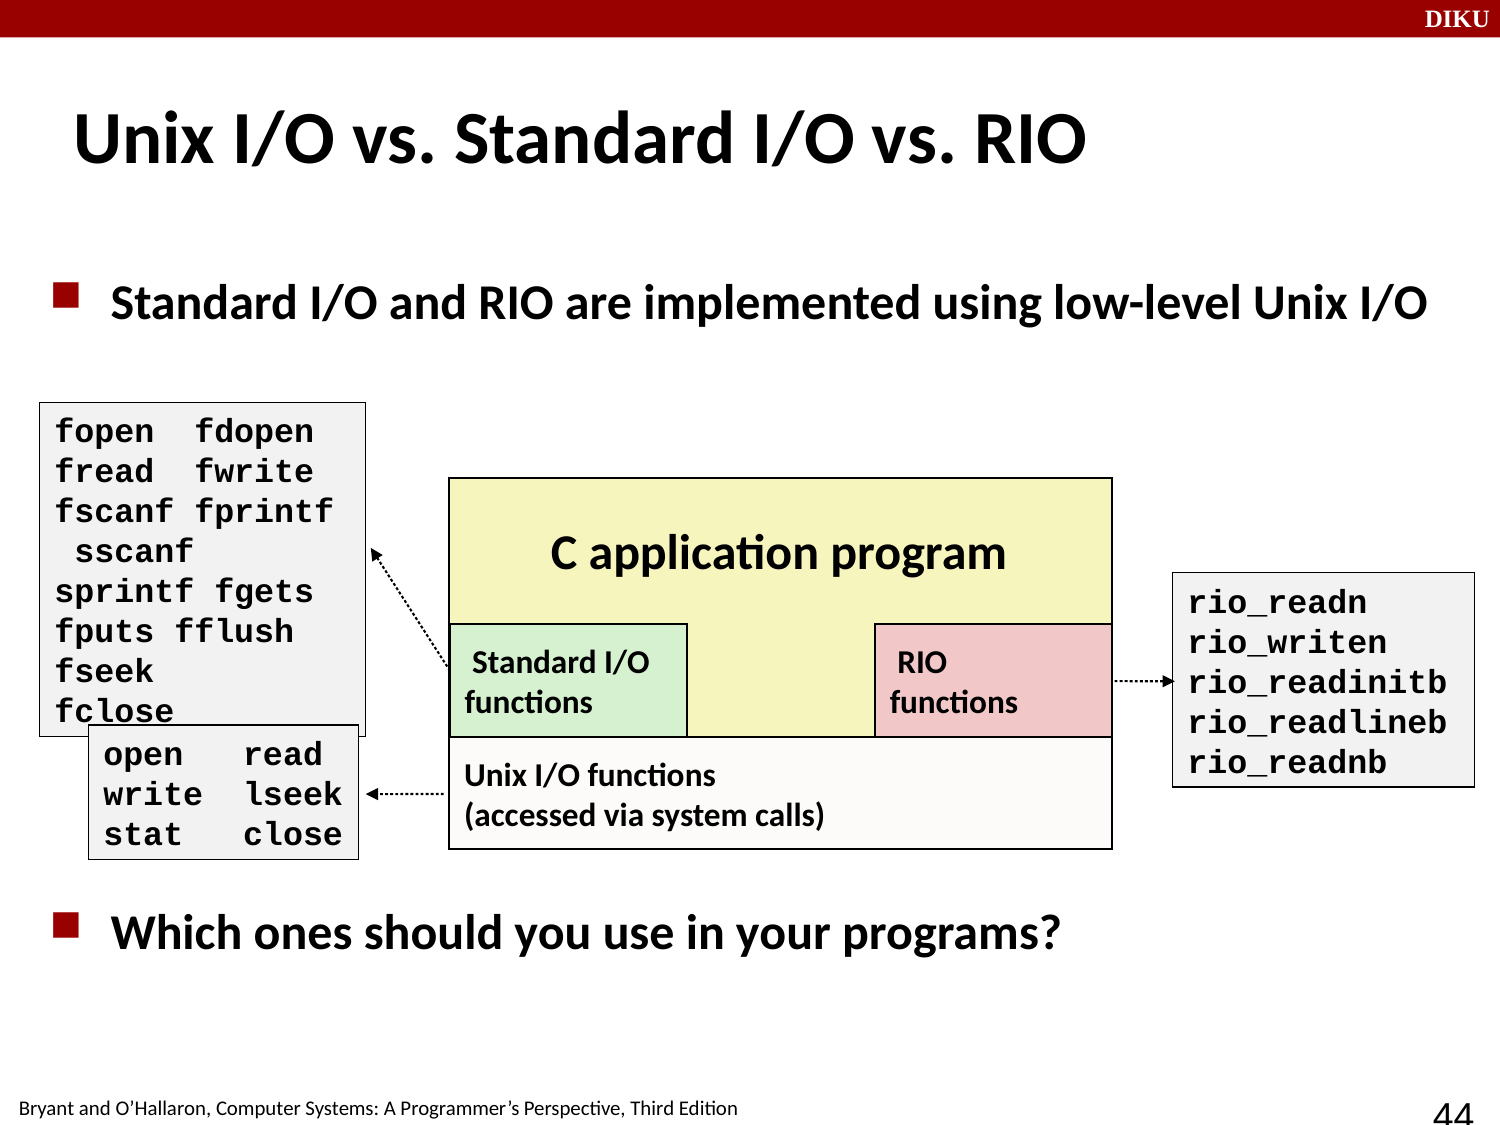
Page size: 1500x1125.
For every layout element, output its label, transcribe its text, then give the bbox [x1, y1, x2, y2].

text_box Standard I/O and RIO are implemented using low-level Unix I/O Which ones should you use in your programs? [39, 262, 1475, 1063]
text_box rio_readn rio_writen rio_readinitb rio_readlineb rio_readnb [1172, 572, 1475, 788]
text_box Unix I/O functions (accessed via system calls) [449, 736, 1113, 850]
text_box C application program [536, 512, 1023, 588]
text_box open read write lseek stat close [88, 725, 359, 860]
text_box [449, 477, 1113, 736]
text_box Unix I/O vs. Standard I/O vs. RIO [58, 71, 1304, 197]
text_box fopen fdopen fread fwrite fscanf fprintf sscanf sprintf fgets fputs fflush fseek fclose [39, 402, 366, 737]
text_box Standard I/O functions [449, 624, 688, 737]
text_box RIO functions [875, 624, 1113, 737]
